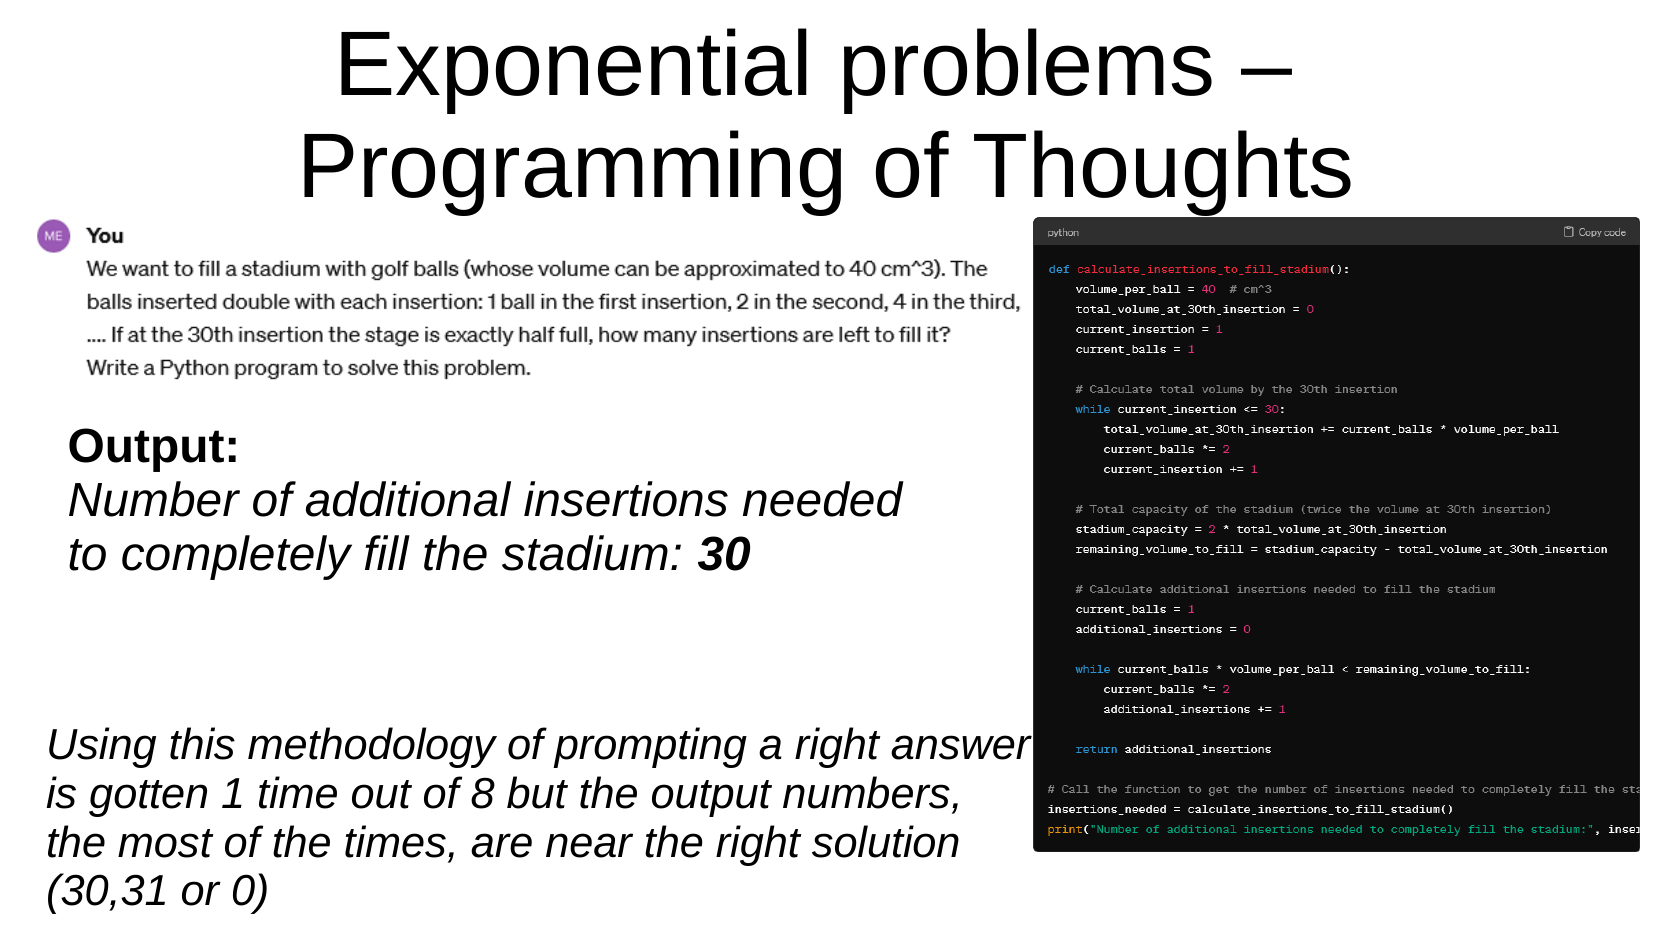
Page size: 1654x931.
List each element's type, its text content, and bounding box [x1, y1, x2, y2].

picture [10, 217, 1640, 853]
list Output: Number of additional insertions needed to completely fill the stadium: 30 [16, 418, 944, 584]
title Exponential problems – Programming of Thoughts [82, 12, 1571, 217]
list Using this methodology of prompting a right answer is gotten 1 time out of 8 but the output numbers, the most of the times, are near the right solution (30,31 or 0) [0, 720, 1034, 916]
